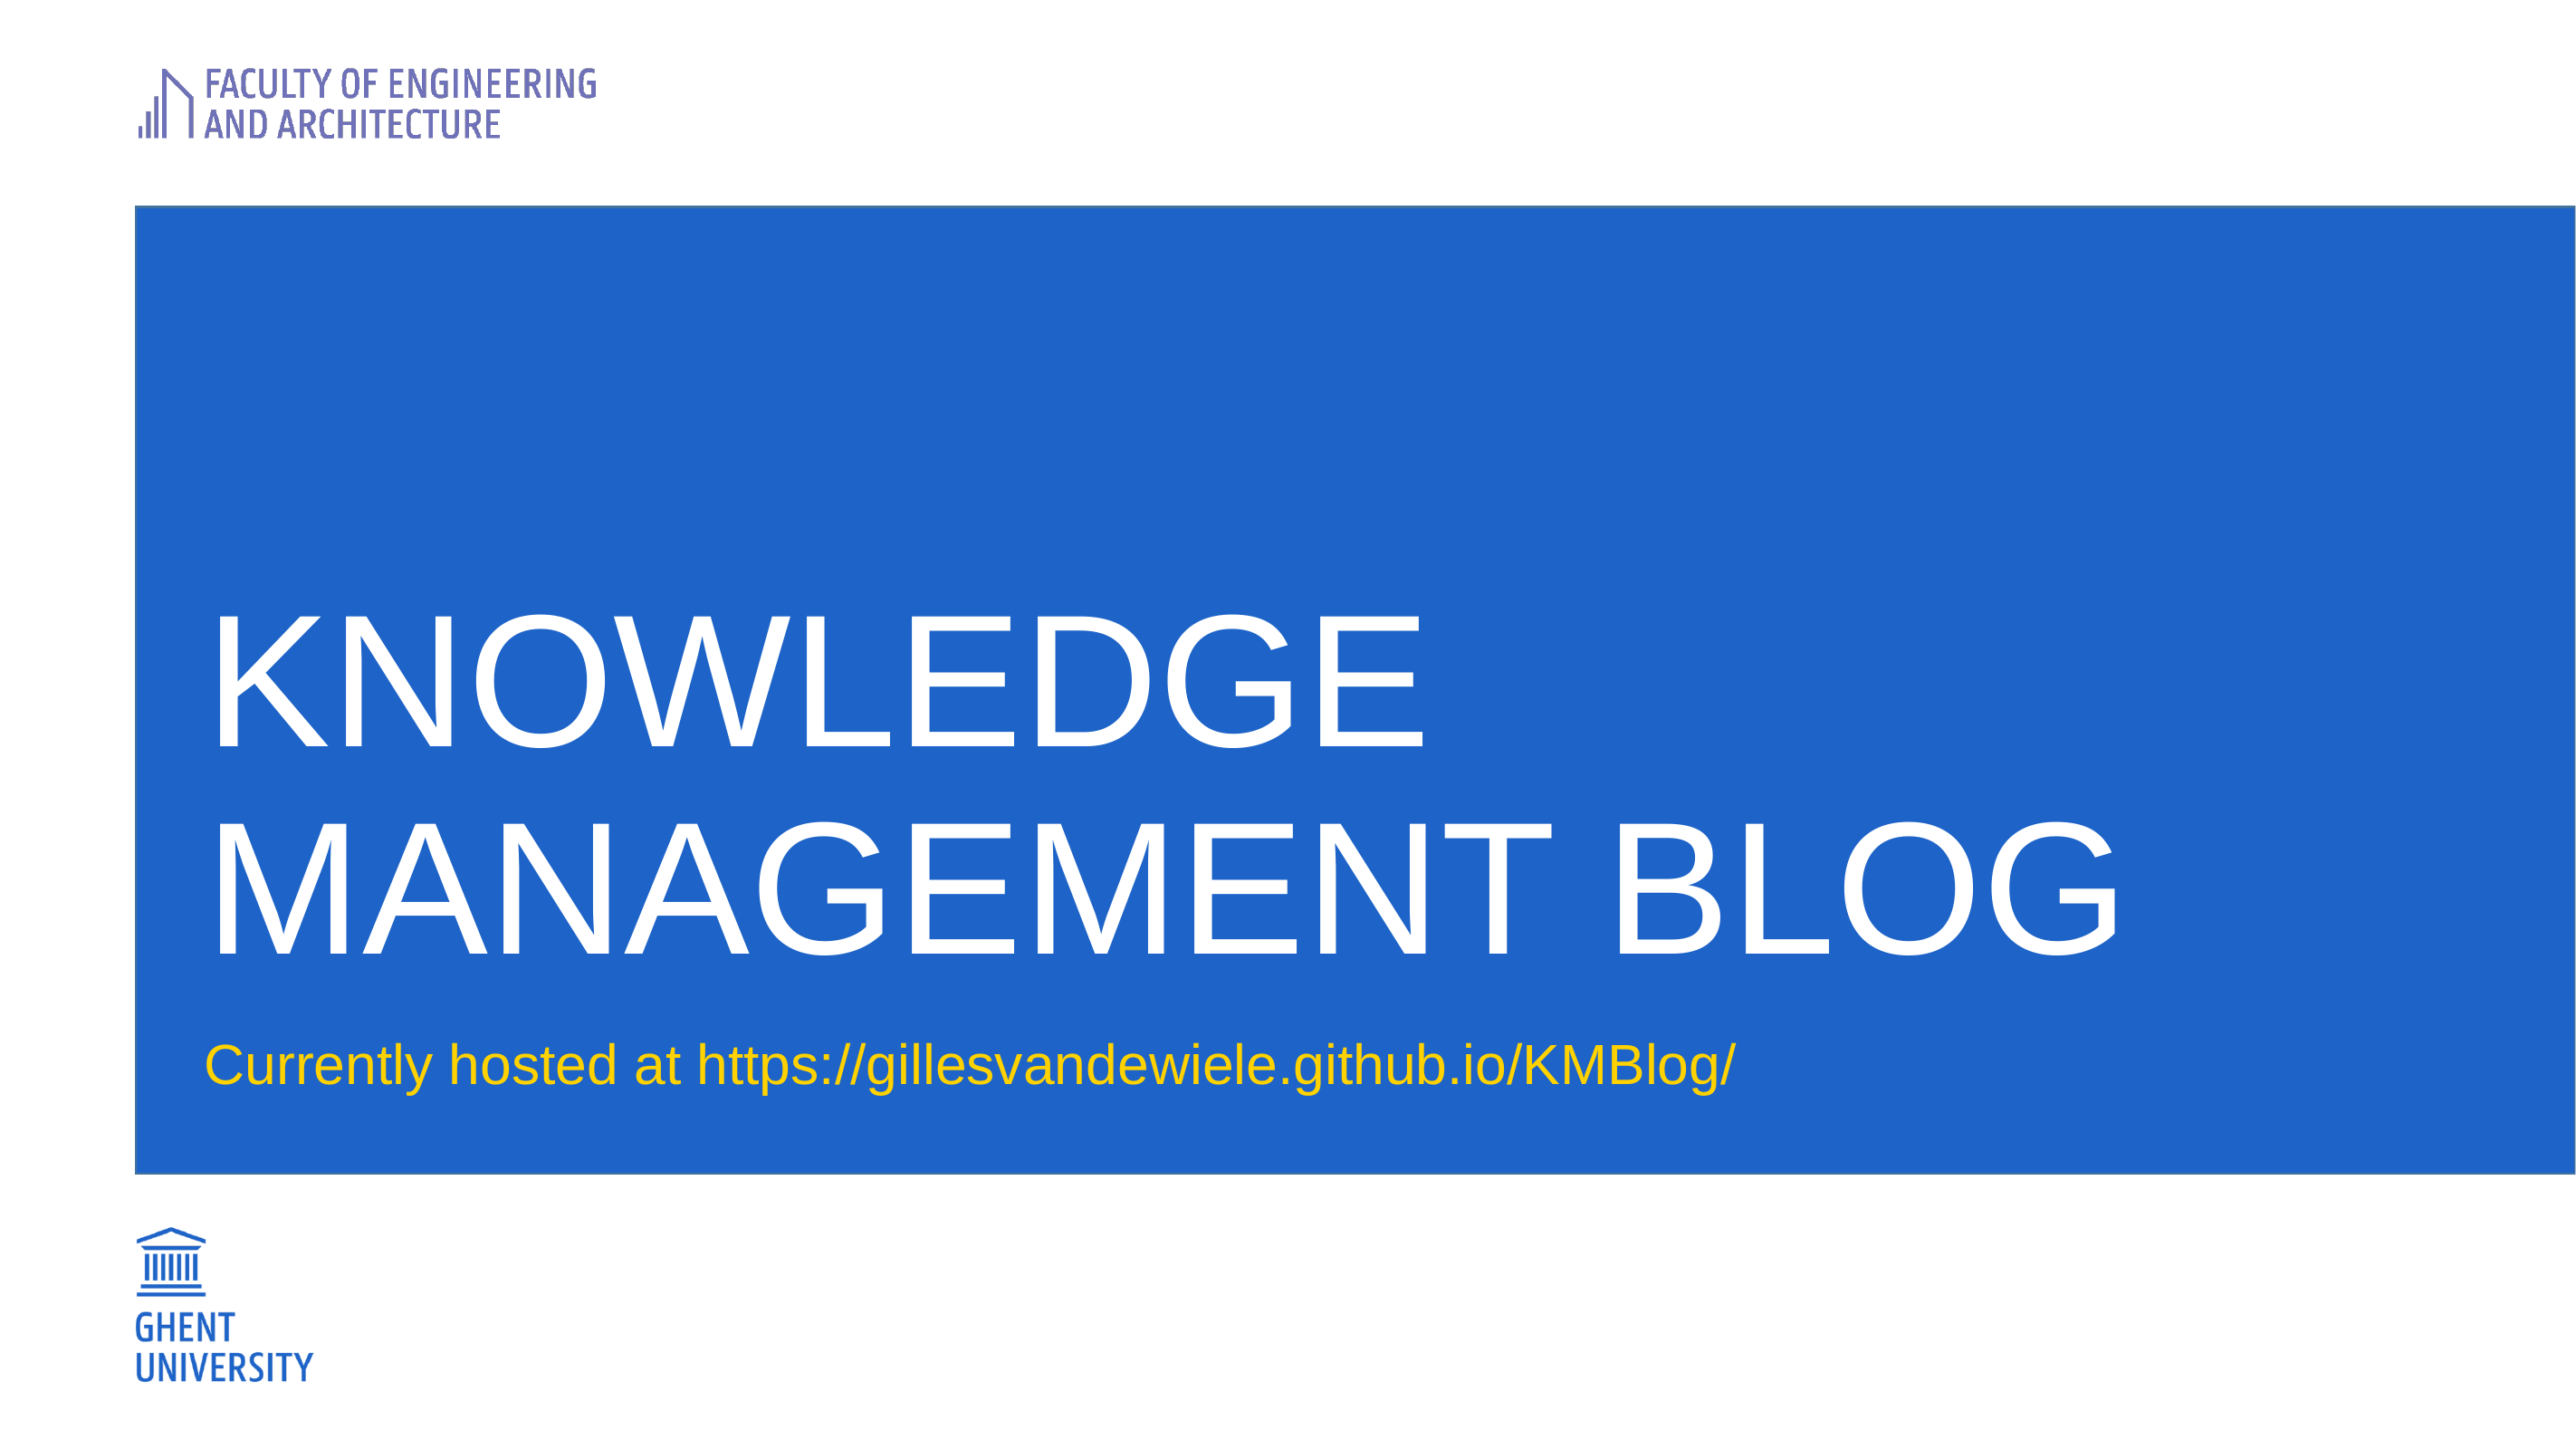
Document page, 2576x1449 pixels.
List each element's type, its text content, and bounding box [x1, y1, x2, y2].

subtitle Currently hosted at https://gillesvandewiele.github.io/KMBlog/ [190, 1021, 2447, 1108]
title Knowledge management blog [191, 340, 2447, 999]
picture [68, 1175, 411, 1449]
picture [69, 0, 690, 207]
